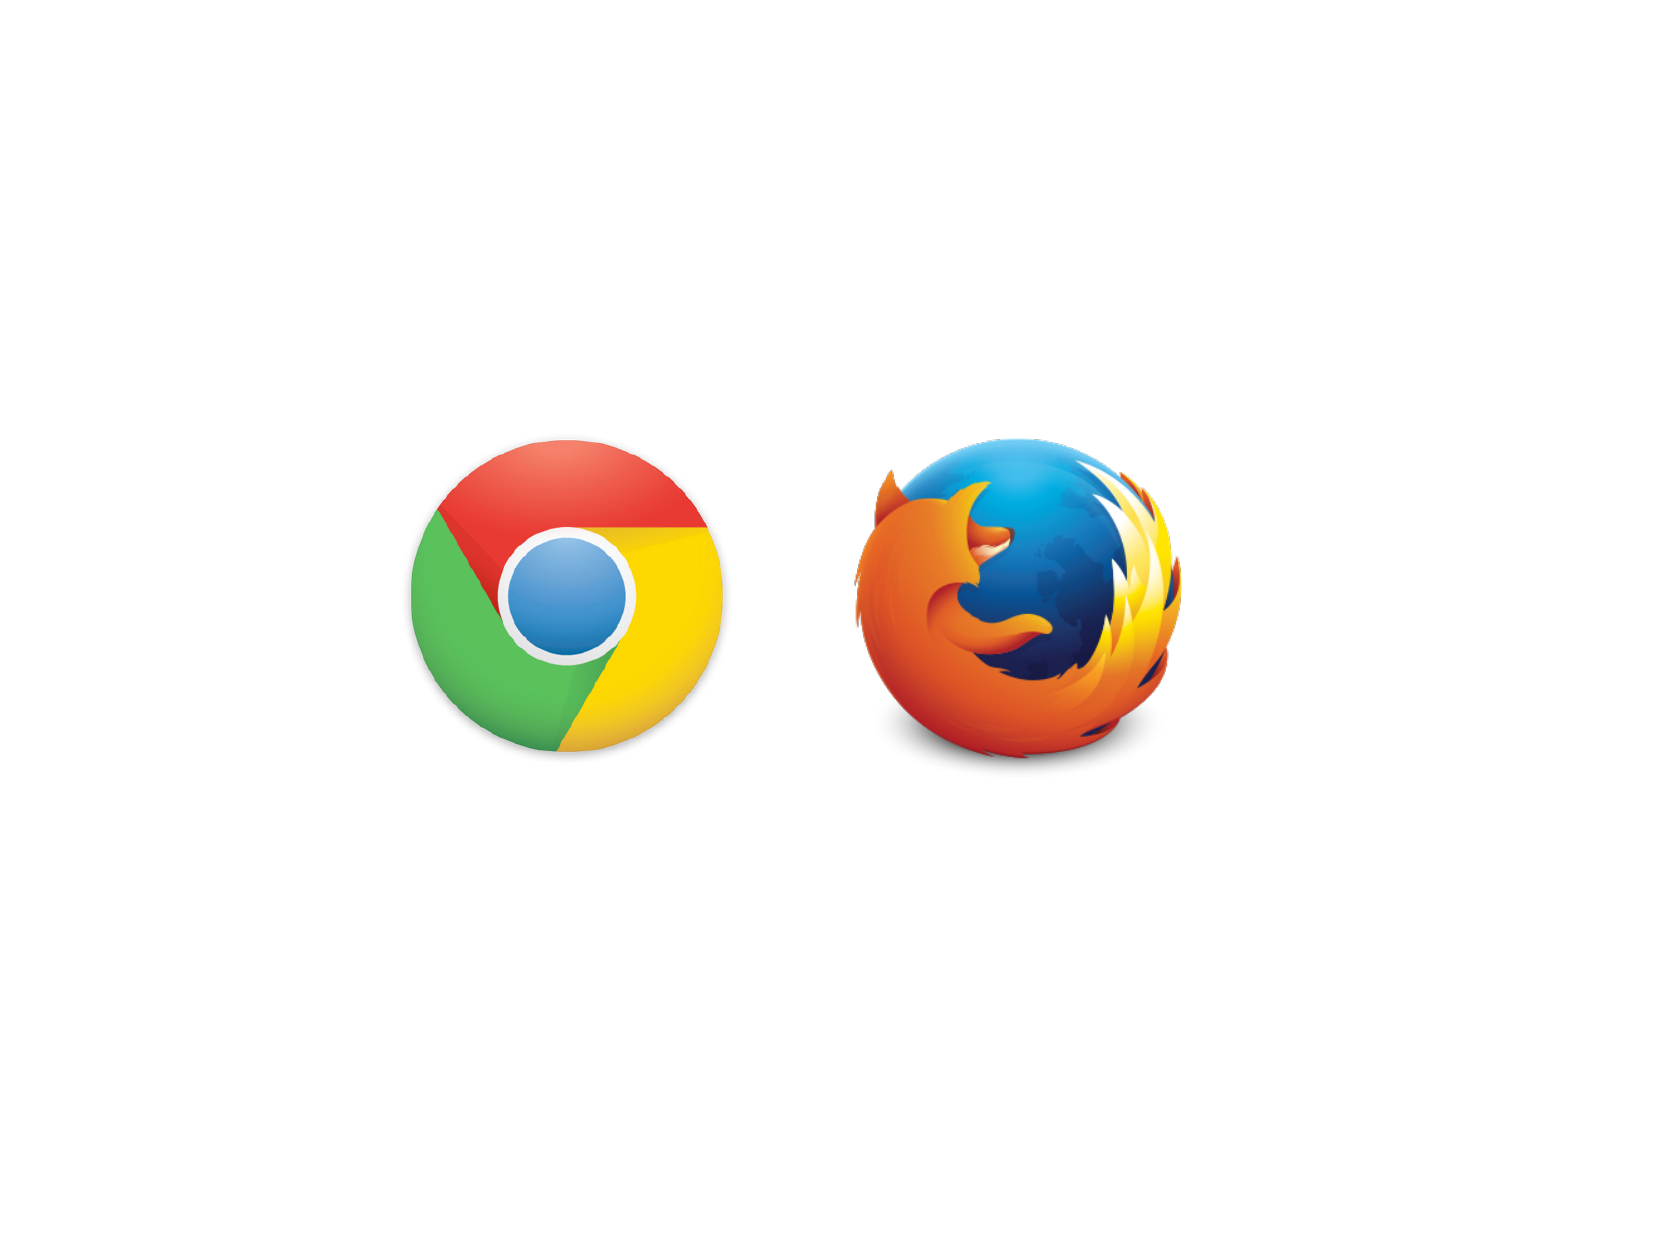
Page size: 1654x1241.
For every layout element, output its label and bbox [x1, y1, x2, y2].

picture [851, 436, 1186, 777]
picture [389, 420, 743, 773]
